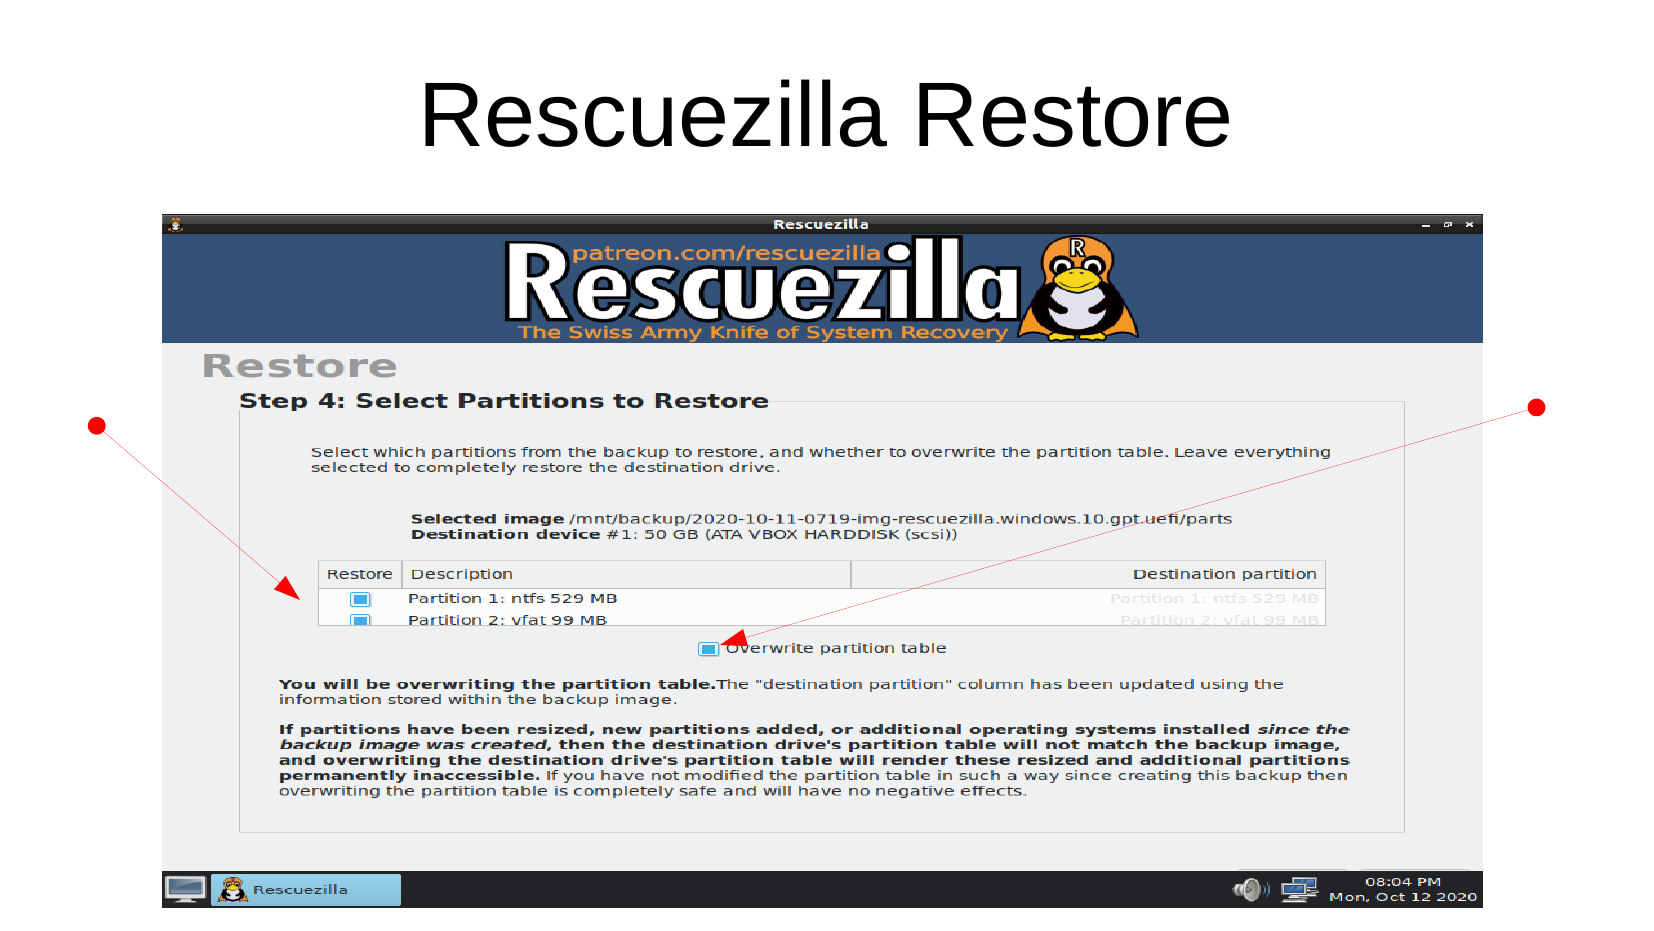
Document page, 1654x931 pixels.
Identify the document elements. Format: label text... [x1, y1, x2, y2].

title Rescuezilla Restore [82, 37, 1571, 193]
picture [162, 214, 1483, 908]
